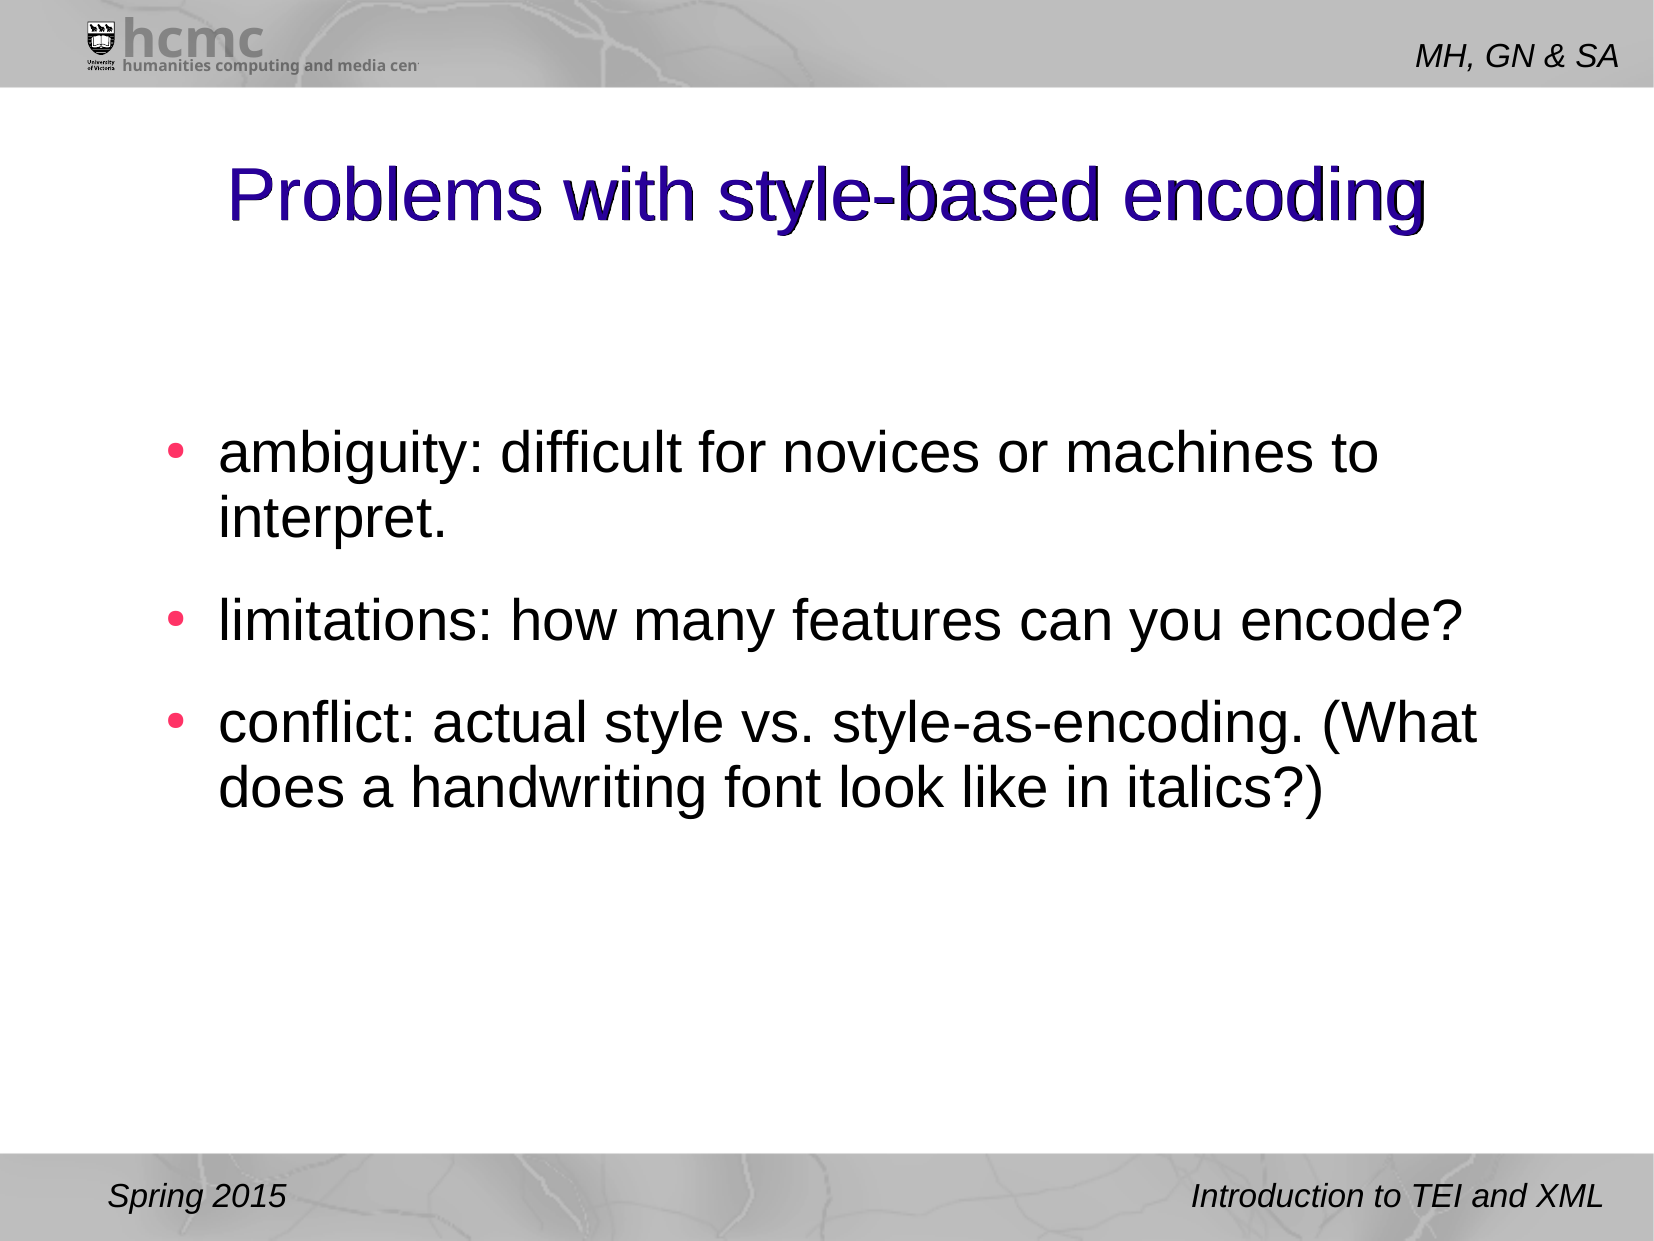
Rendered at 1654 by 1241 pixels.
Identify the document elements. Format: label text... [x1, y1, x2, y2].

picture [0, 0, 1654, 1241]
list ambiguity: difficult for novices or machines to interpret. limitations: how many features can you encode? conflict: actual style vs. style-as-encoding. (What does a handwriting font look like in italics?) [147, 420, 1506, 1045]
title Problems with style-based encoding [118, 90, 1536, 298]
